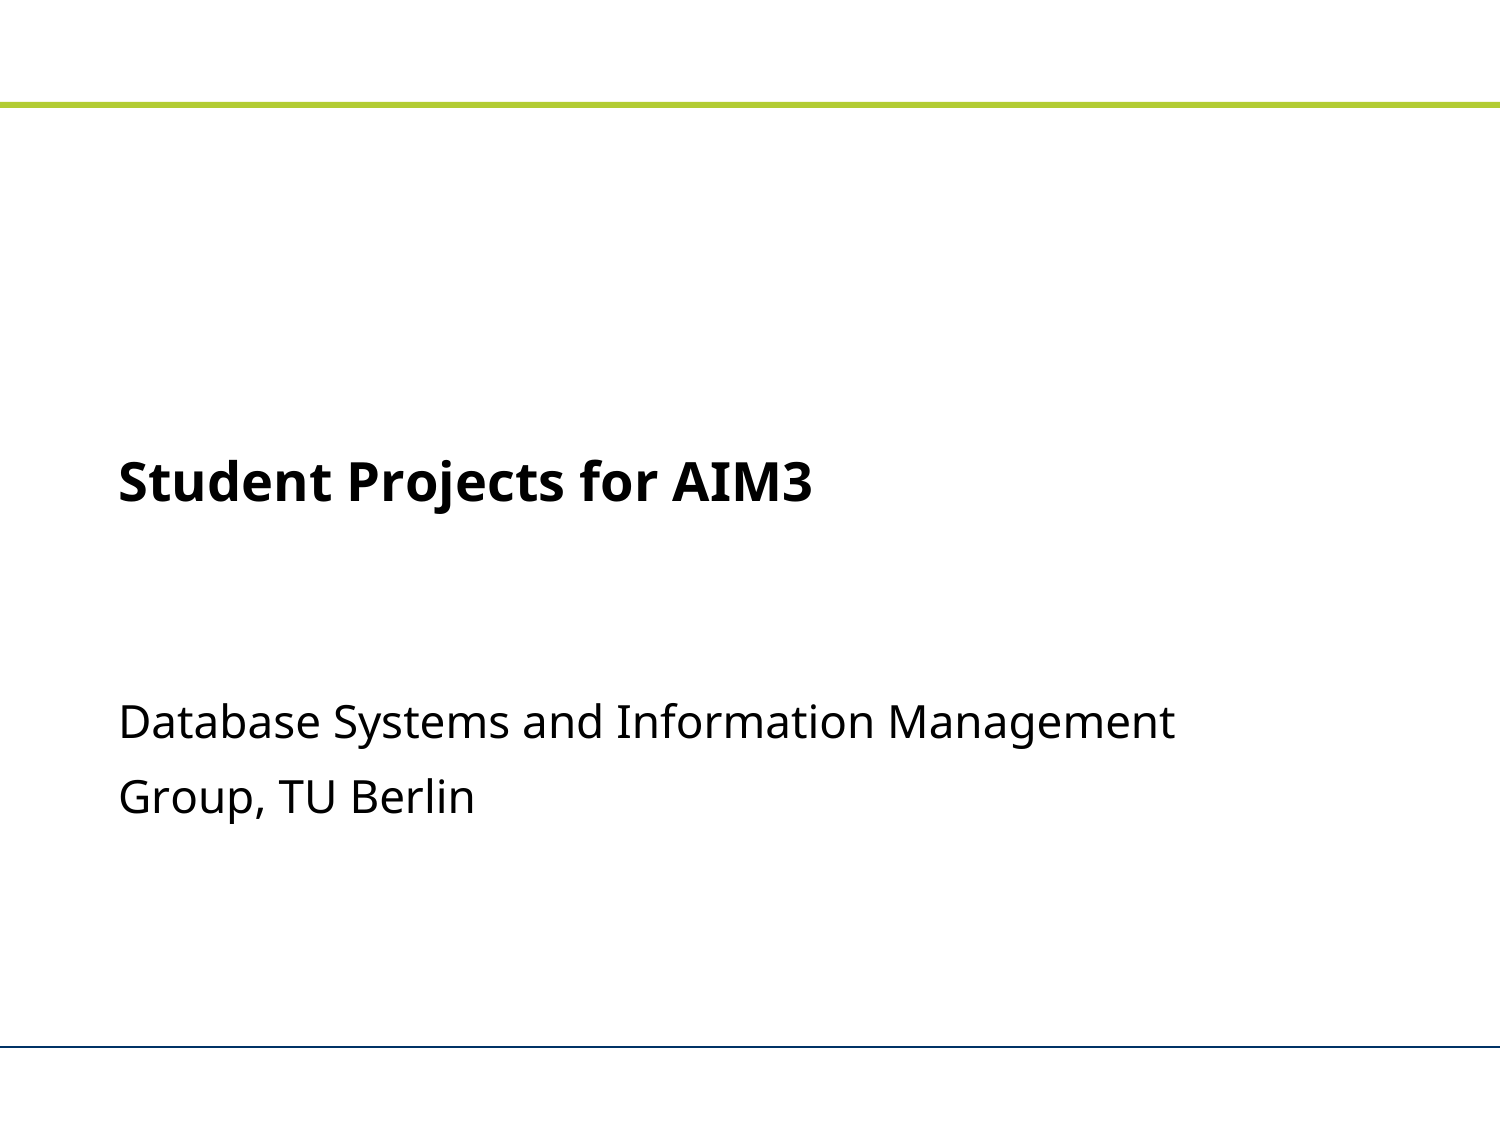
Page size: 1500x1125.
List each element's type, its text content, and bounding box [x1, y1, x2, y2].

title Student Projects for AIM3 [118, 342, 1235, 704]
subtitle Database Systems and Information Management Group, TU Berlin [118, 704, 1300, 950]
